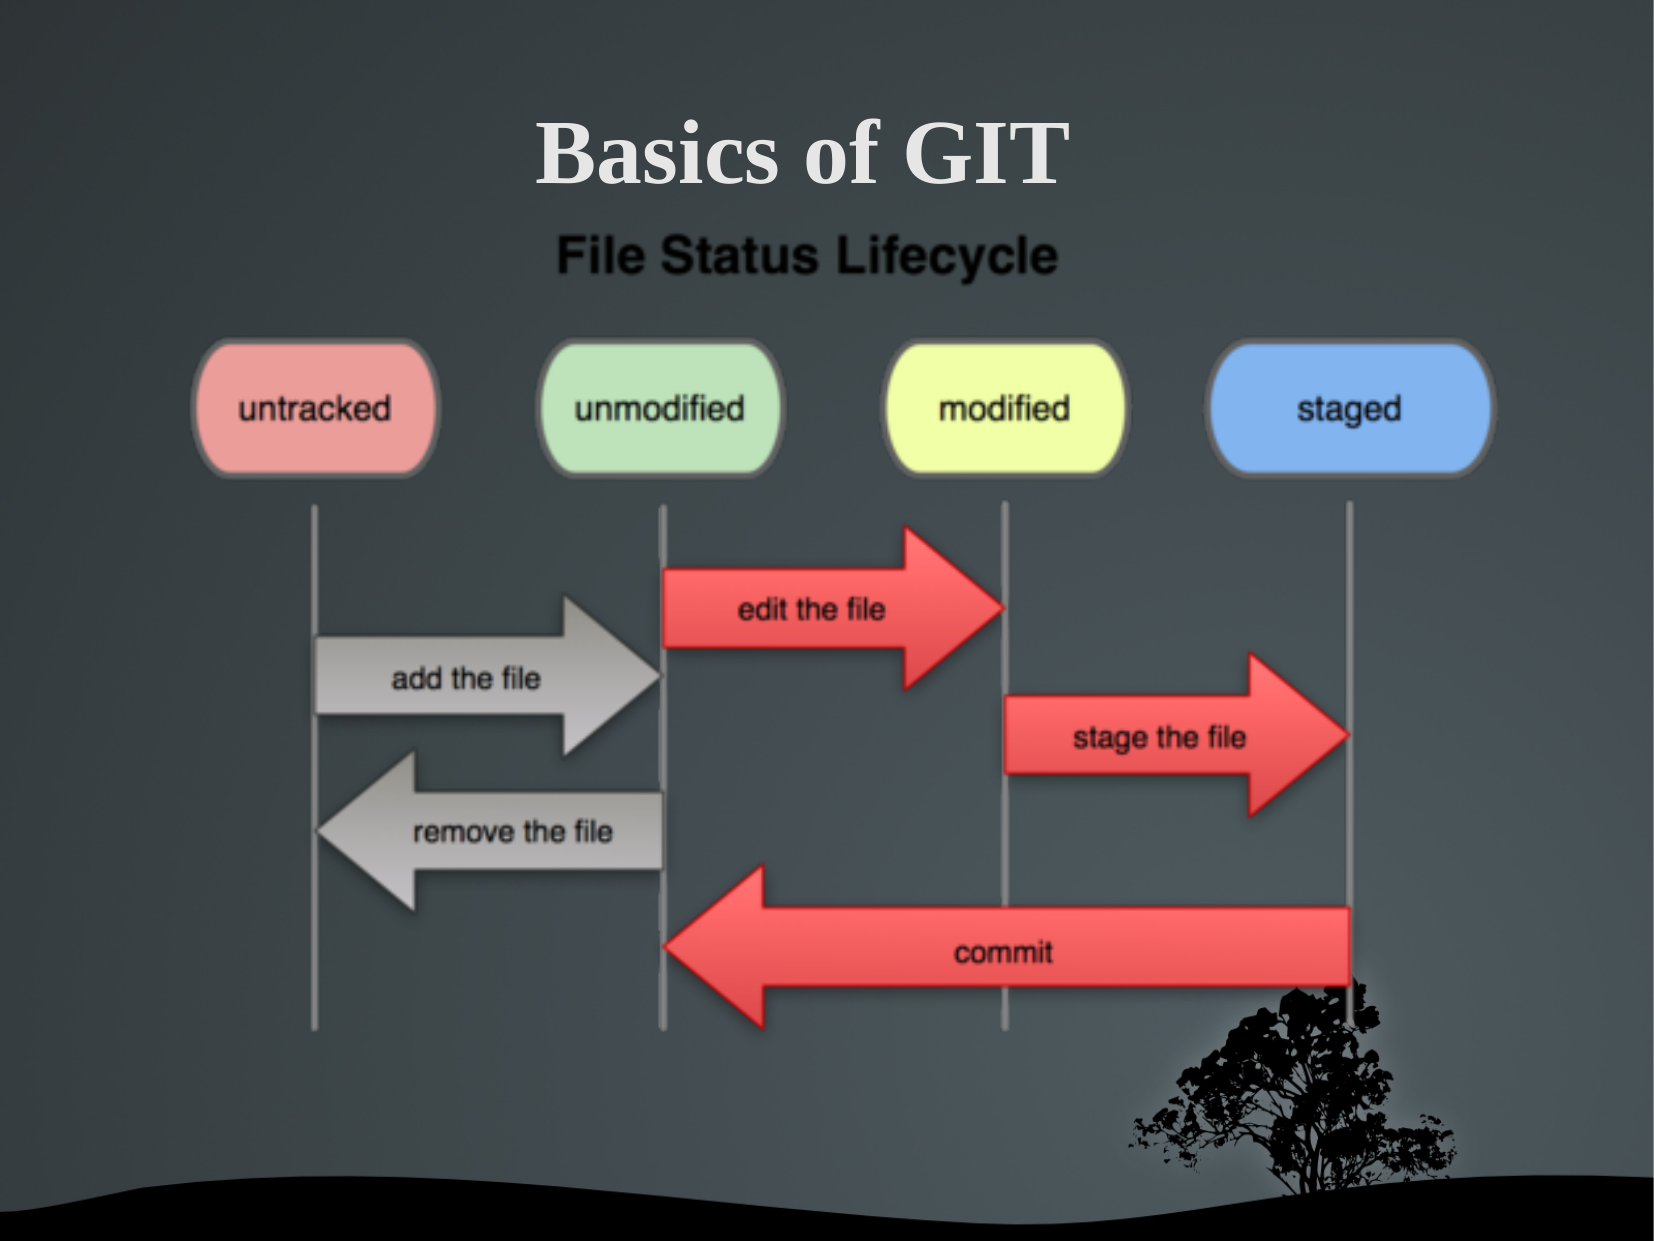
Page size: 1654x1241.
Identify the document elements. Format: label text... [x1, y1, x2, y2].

picture [0, 0, 1654, 1241]
title Basics of GIT [82, 49, 1571, 257]
